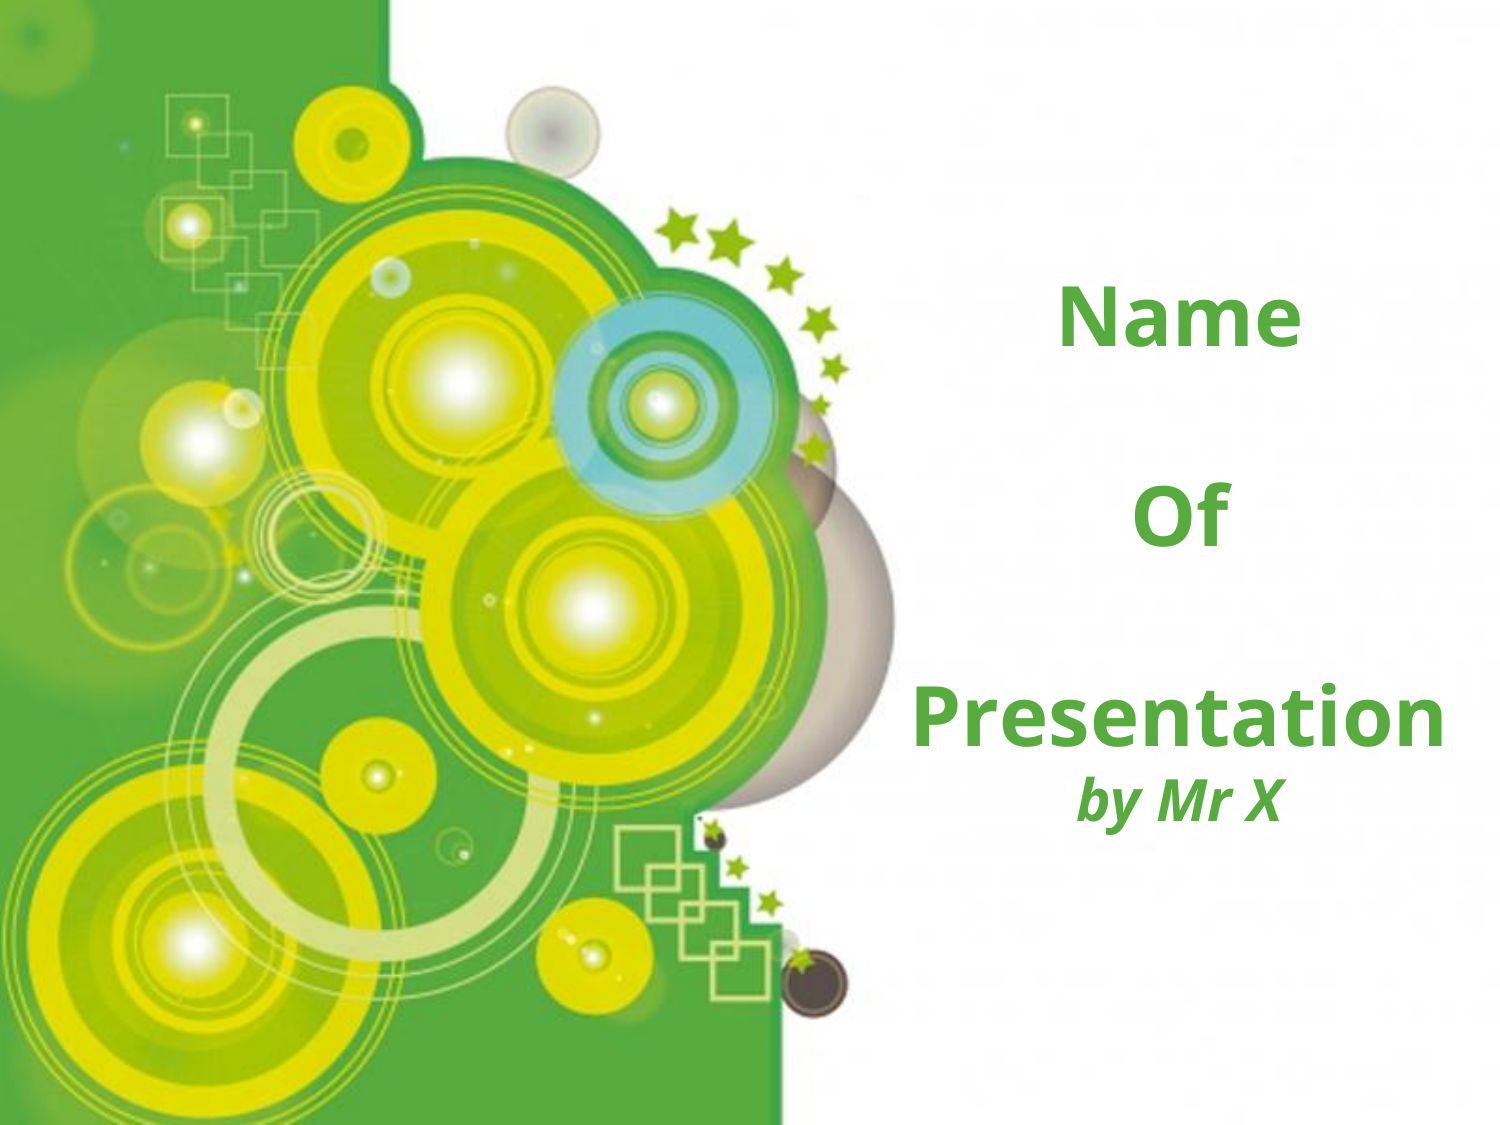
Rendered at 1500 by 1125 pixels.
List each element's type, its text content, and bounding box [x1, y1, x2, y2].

text_box Name Of Presentation by Mr X [895, 255, 1464, 911]
picture [0, 0, 1500, 1125]
